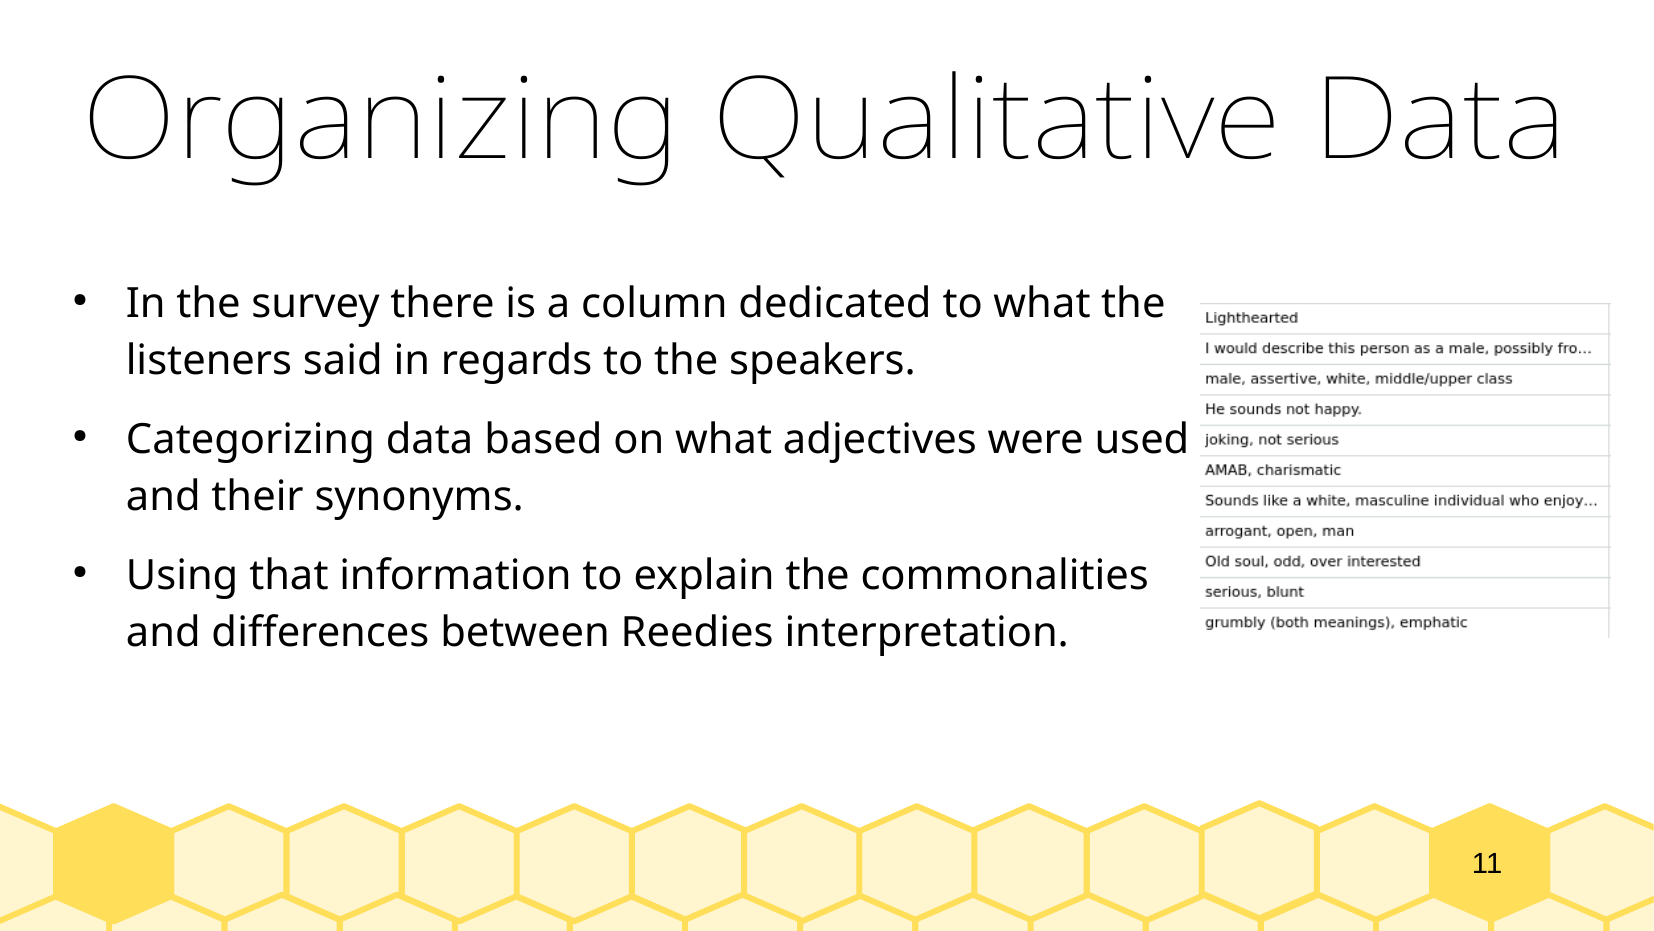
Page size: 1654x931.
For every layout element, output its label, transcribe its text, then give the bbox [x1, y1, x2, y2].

picture [1200, 303, 1611, 638]
title Organizing Qualitative Data [82, 37, 1571, 193]
list In the survey there is a column dedicated to what the listeners said in regards to the speakers. Categorizing data based on what adjectives were used and their synonyms. Using that information to explain the commonalities and differences between Reedies interpretation. [47, 69, 1201, 863]
